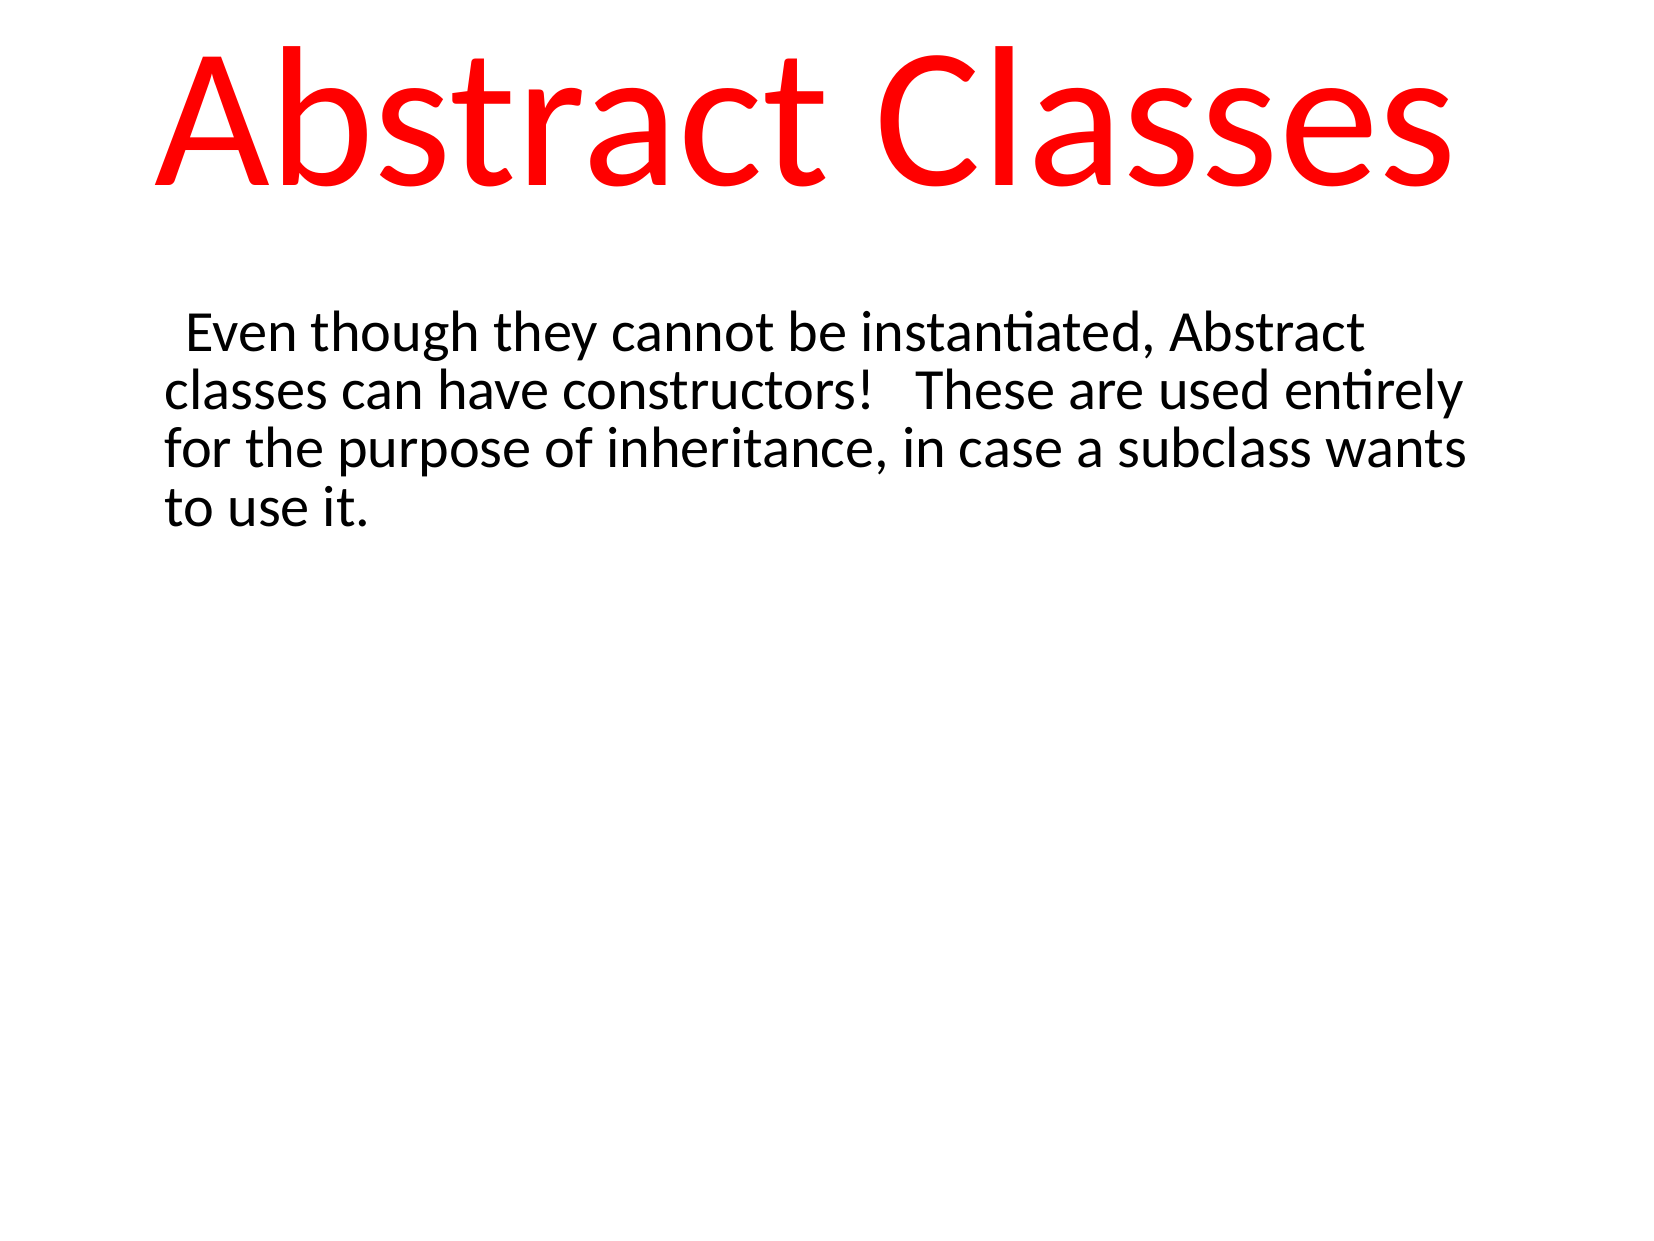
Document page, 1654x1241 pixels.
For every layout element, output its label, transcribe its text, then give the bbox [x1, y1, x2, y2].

text_box Abstract Classes [112, 28, 1501, 288]
text_box Even though they cannot be instantiated, Abstract classes can have constructors! These are used entirely for the purpose of inheritance, in case a subclass wants to use it. [150, 300, 1501, 649]
